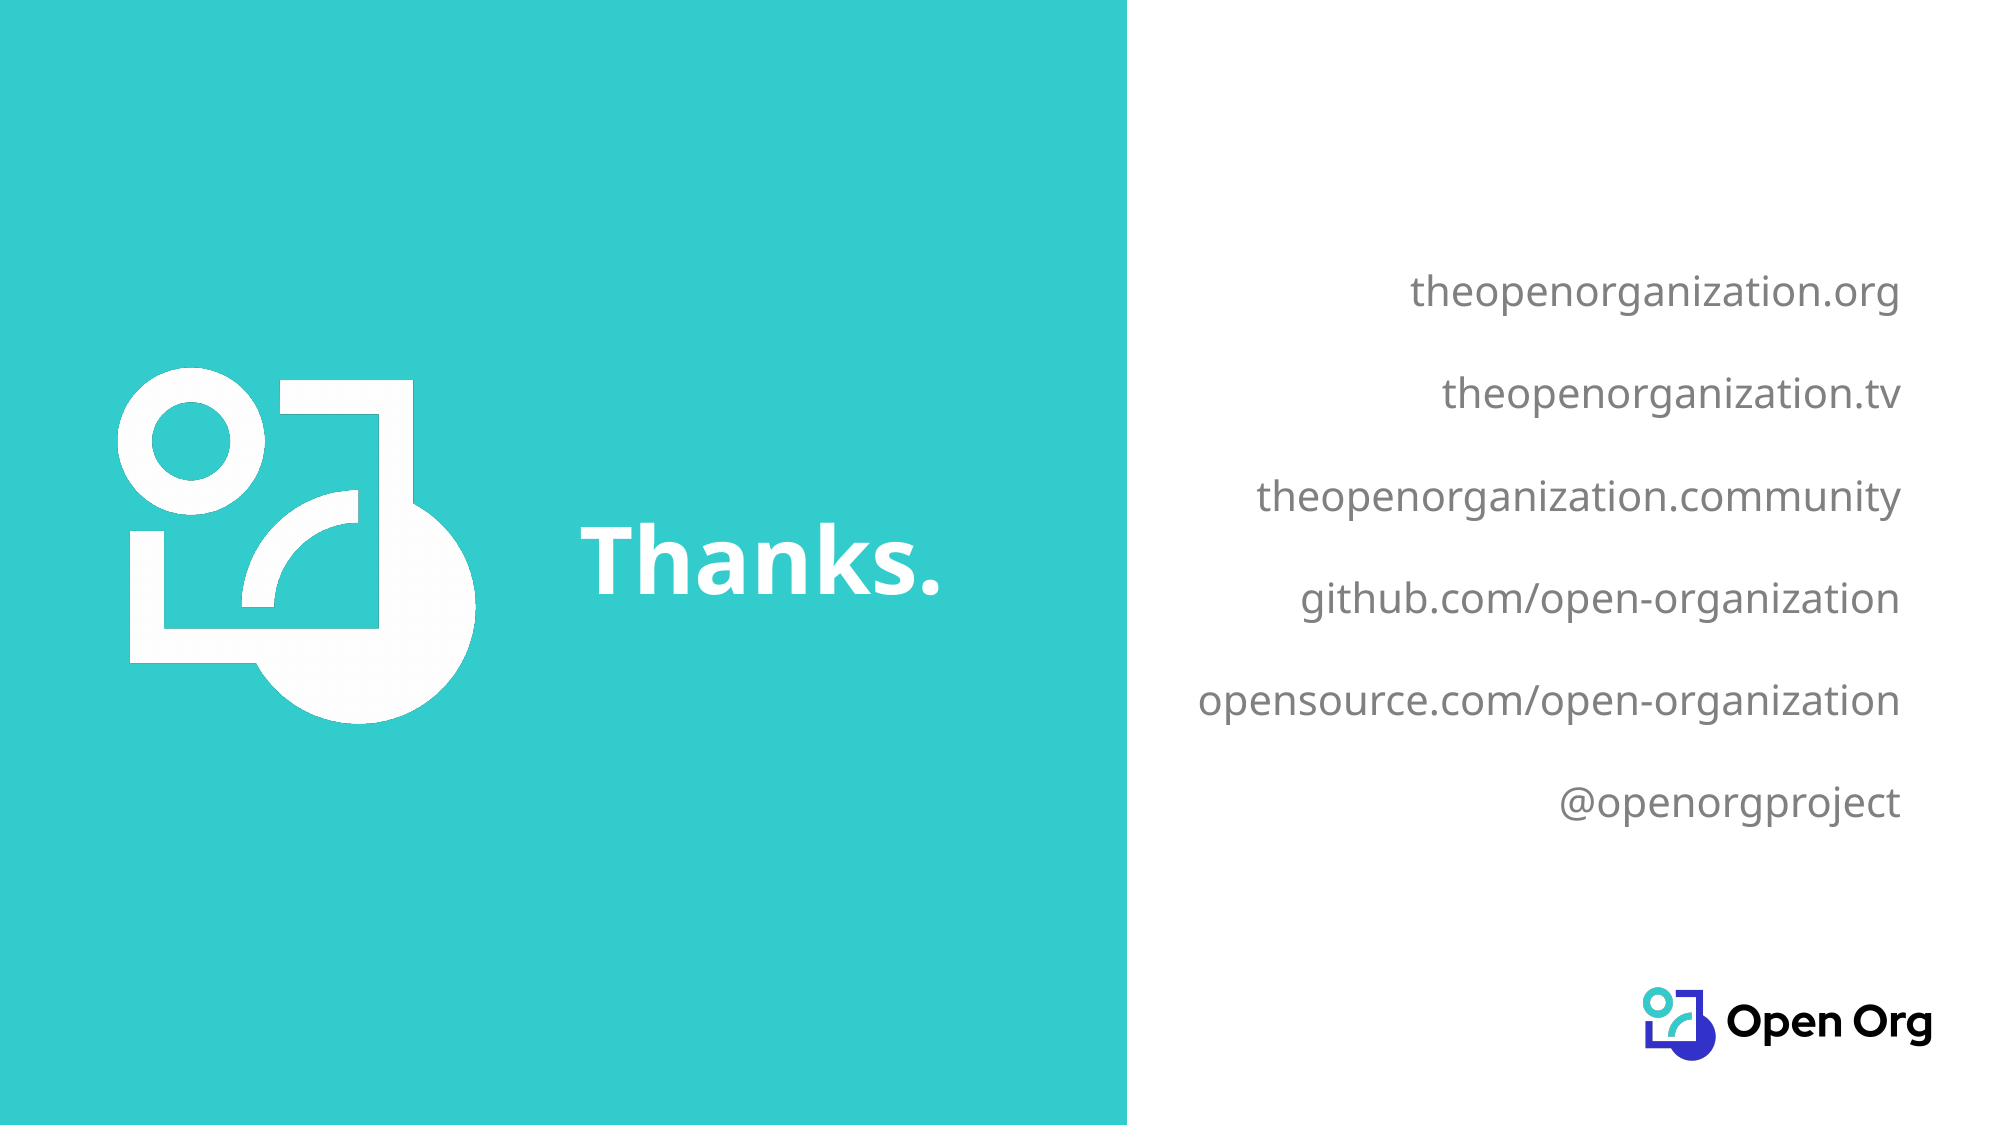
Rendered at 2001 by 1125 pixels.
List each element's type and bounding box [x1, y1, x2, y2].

picture [114, 364, 479, 727]
picture [1642, 986, 1932, 1062]
